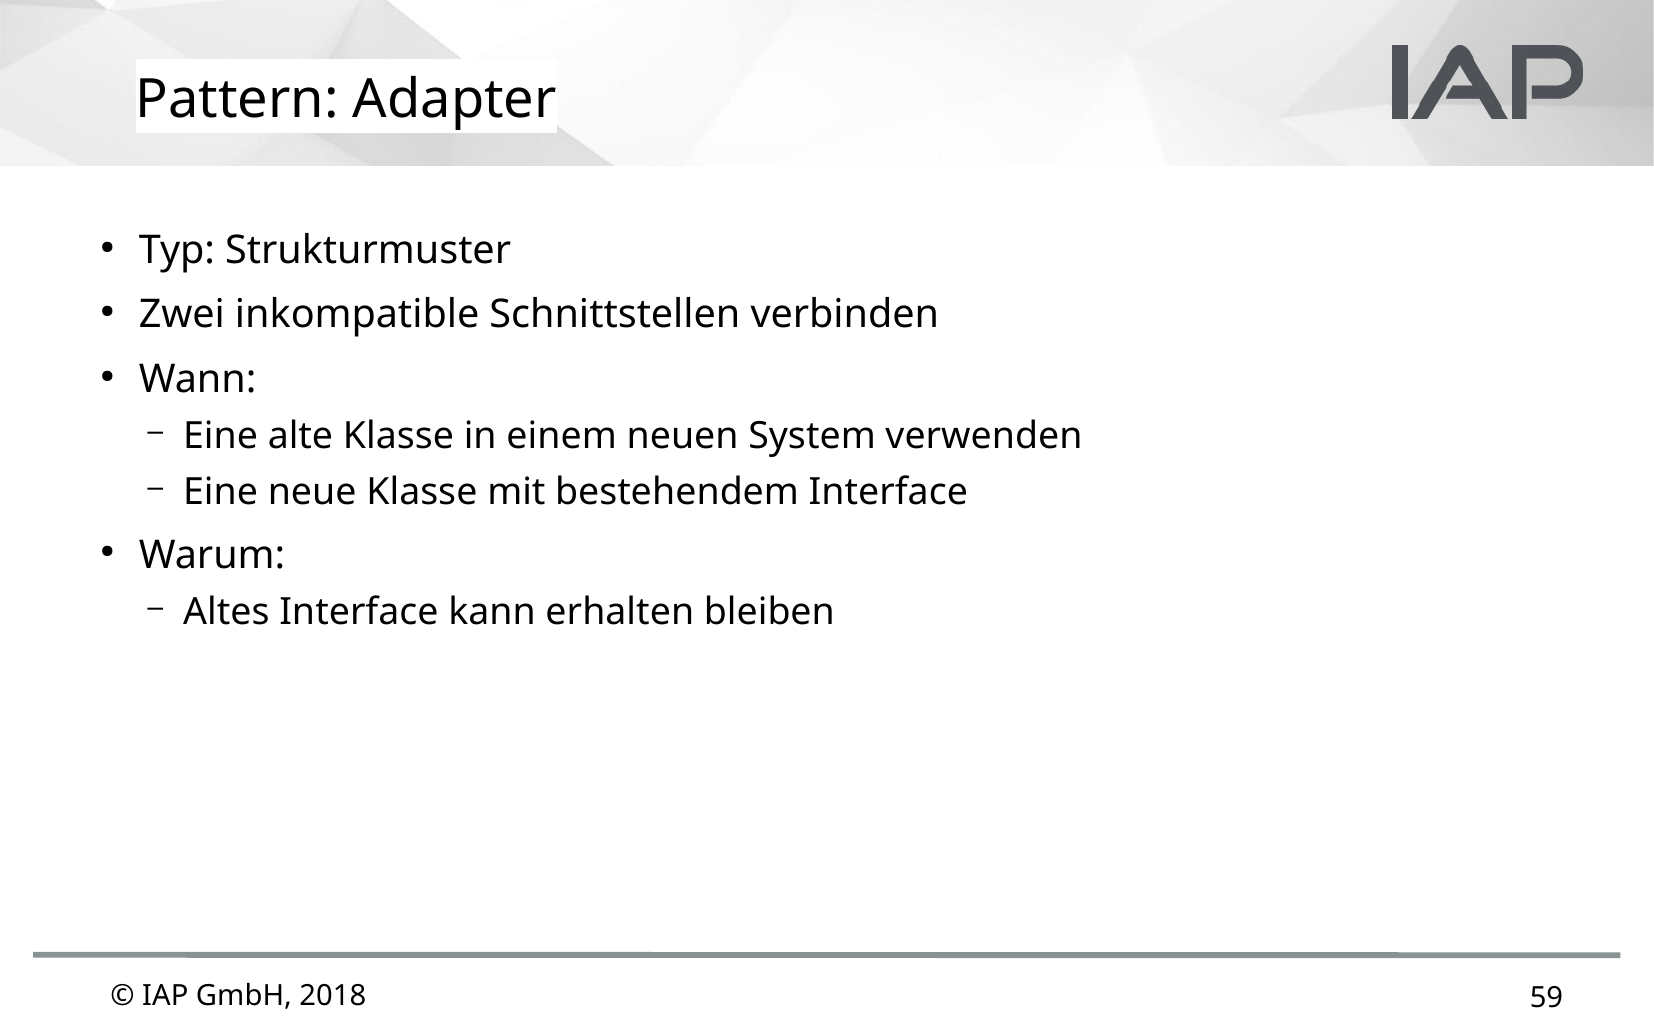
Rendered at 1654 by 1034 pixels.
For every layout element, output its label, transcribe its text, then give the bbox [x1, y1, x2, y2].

list Typ: Strukturmuster Zwei inkompatible Schnittstellen verbinden Wann: Eine alte Klasse in einem neuen System verwenden Eine neue Klasse mit bestehendem Interface Warum: Altes Interface kann erhalten bleiben [82, 221, 1571, 916]
title Pattern: Adapter [135, 41, 1264, 152]
picture [0, 0, 1654, 166]
